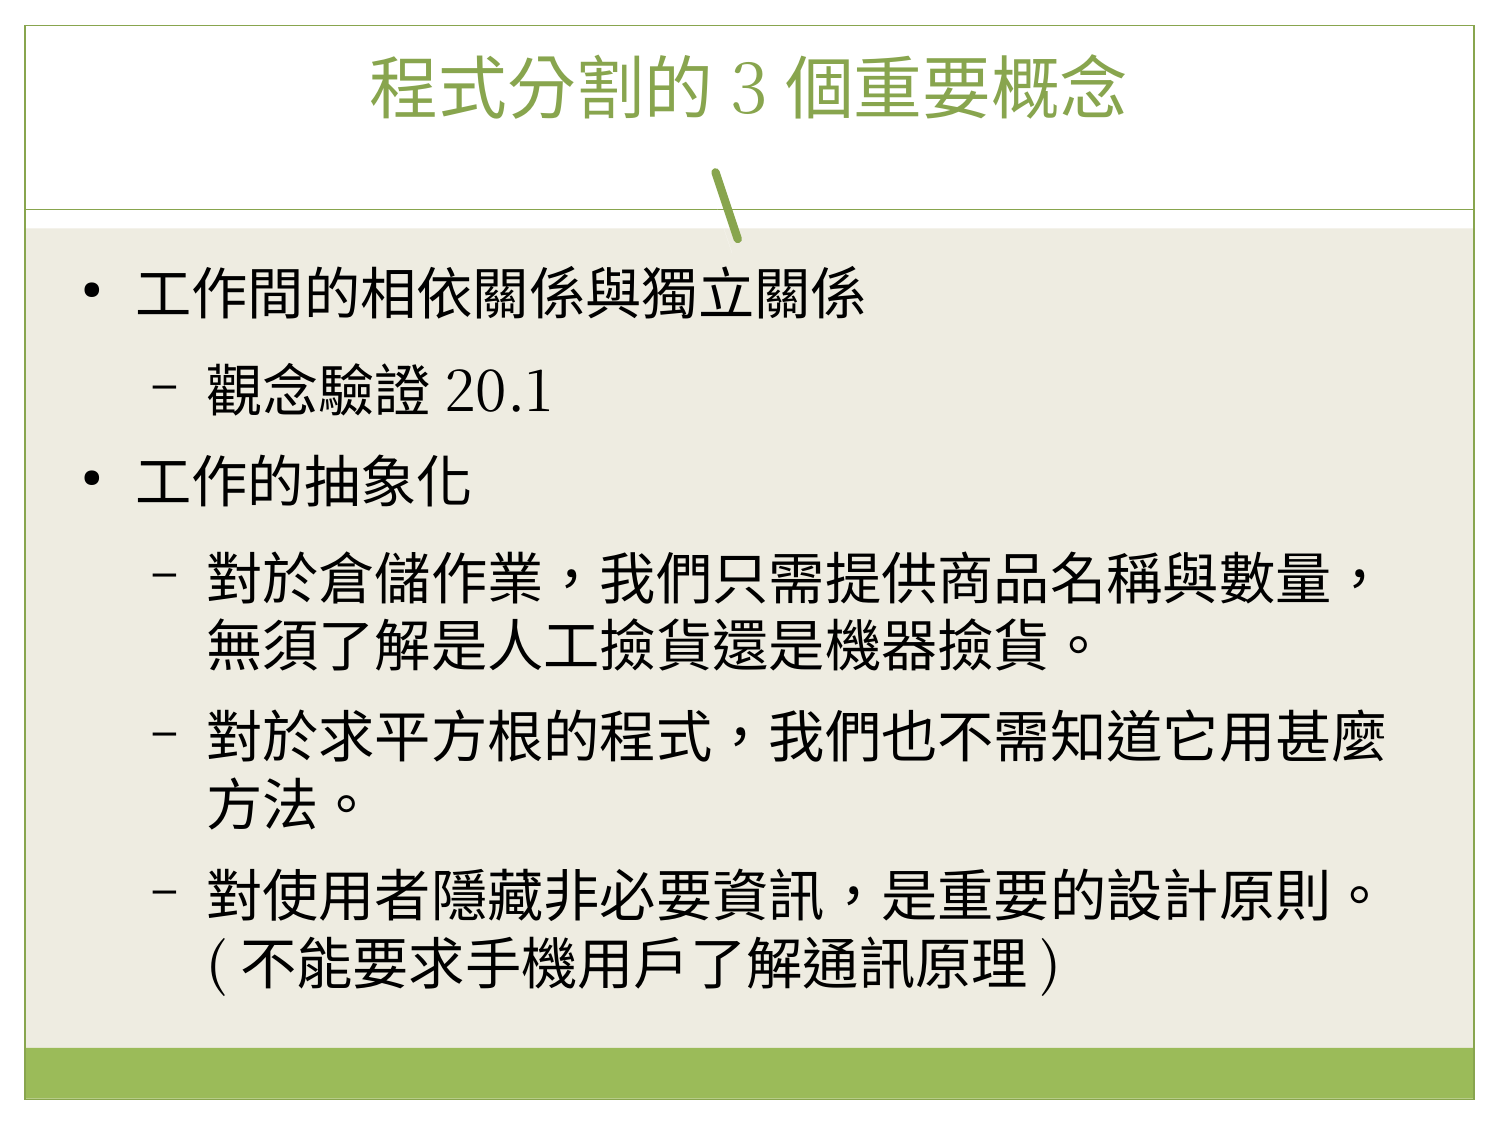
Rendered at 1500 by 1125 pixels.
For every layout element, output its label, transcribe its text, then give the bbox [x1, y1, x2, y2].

title 程式分割的3個重要概念 [49, 37, 1450, 162]
list 工作間的相依關係與獨立關係 觀念驗證20.1 工作的抽象化 對於倉儲作業，我們只需提供商品名稱與數量， 無須了解是人工撿貨還是機器撿貨。 對於求平方根的程式，我們也不需知道它用甚麼 方法。 對使用者隱藏非必要資訊，是重要的設計原則。 (不能要求手機用戶了解通訊原理) [49, 250, 1445, 1047]
